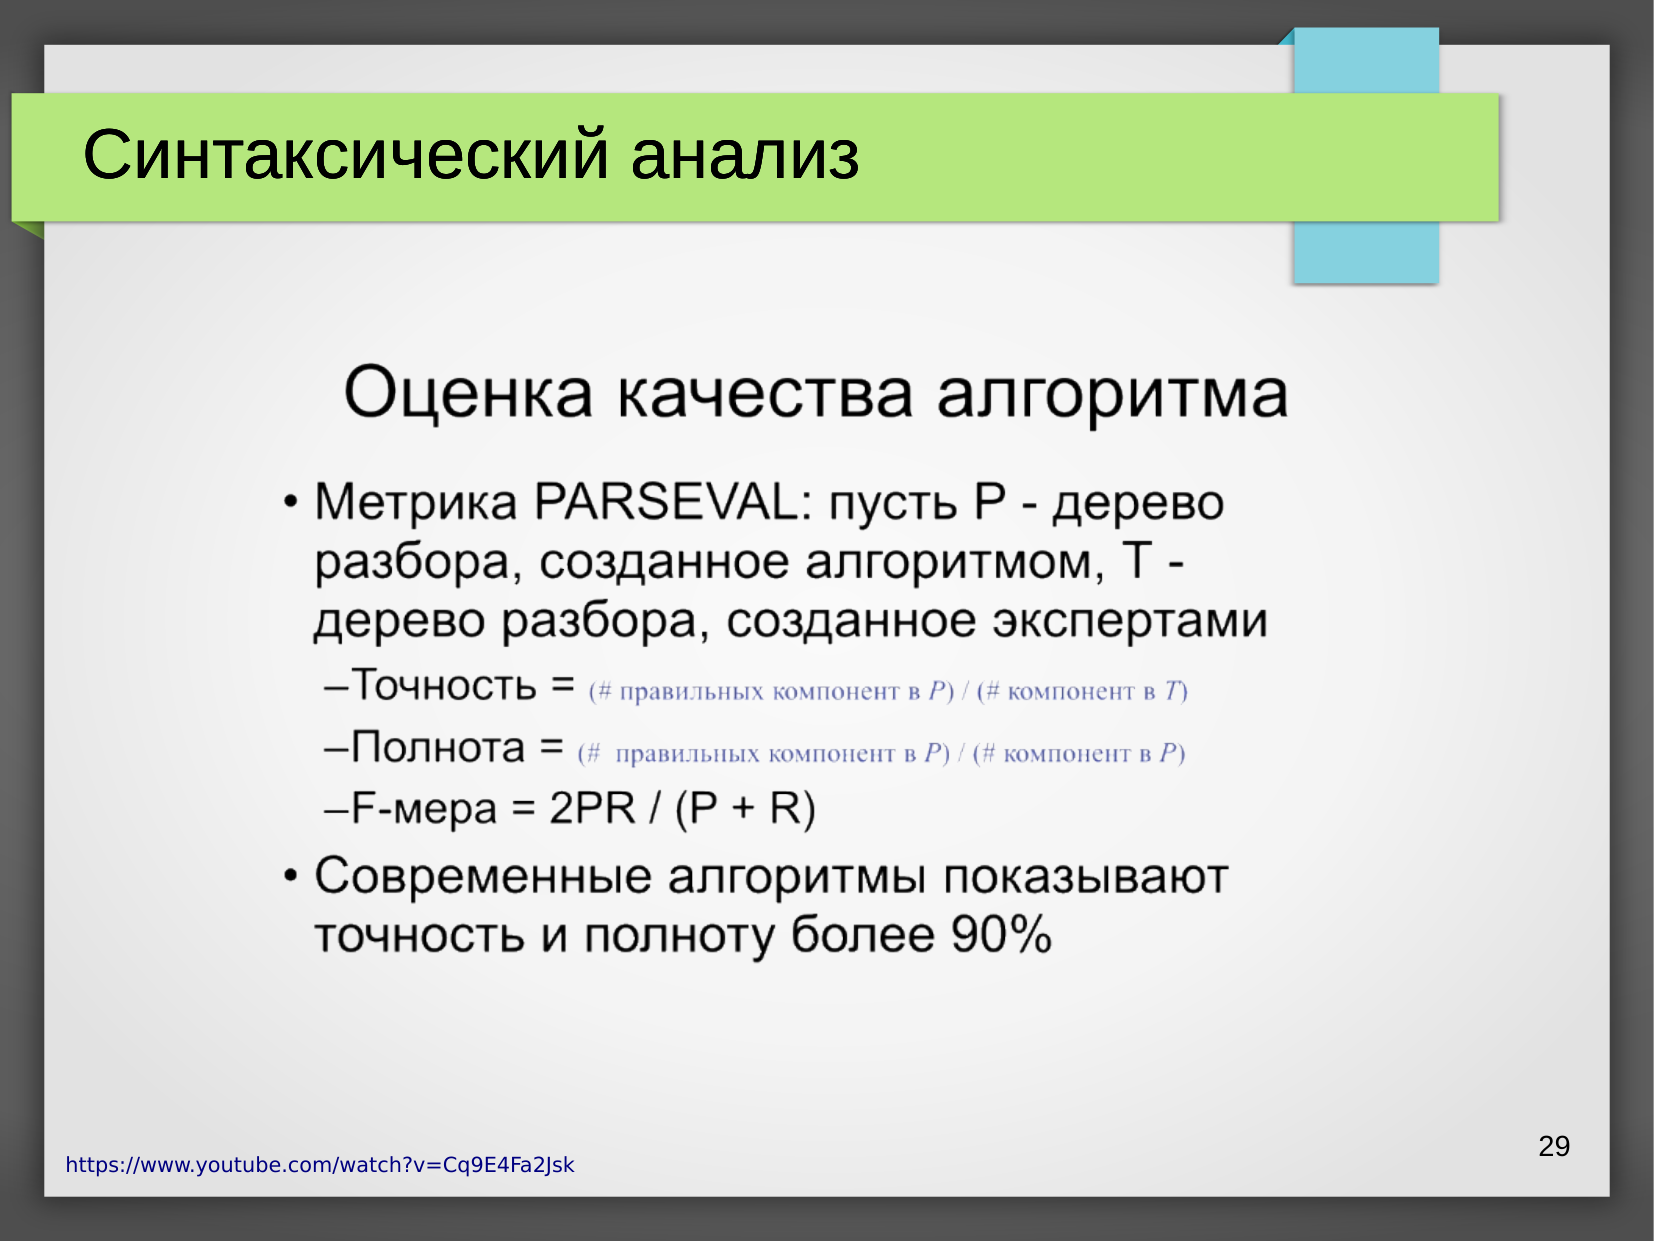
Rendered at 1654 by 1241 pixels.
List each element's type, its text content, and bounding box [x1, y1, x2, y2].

title Синтаксический анализ [82, 114, 993, 194]
picture [0, 0, 1654, 1241]
text_box https://www.youtube.com/watch?v=Cq9E4Fa2Jsk [50, 1145, 615, 1185]
